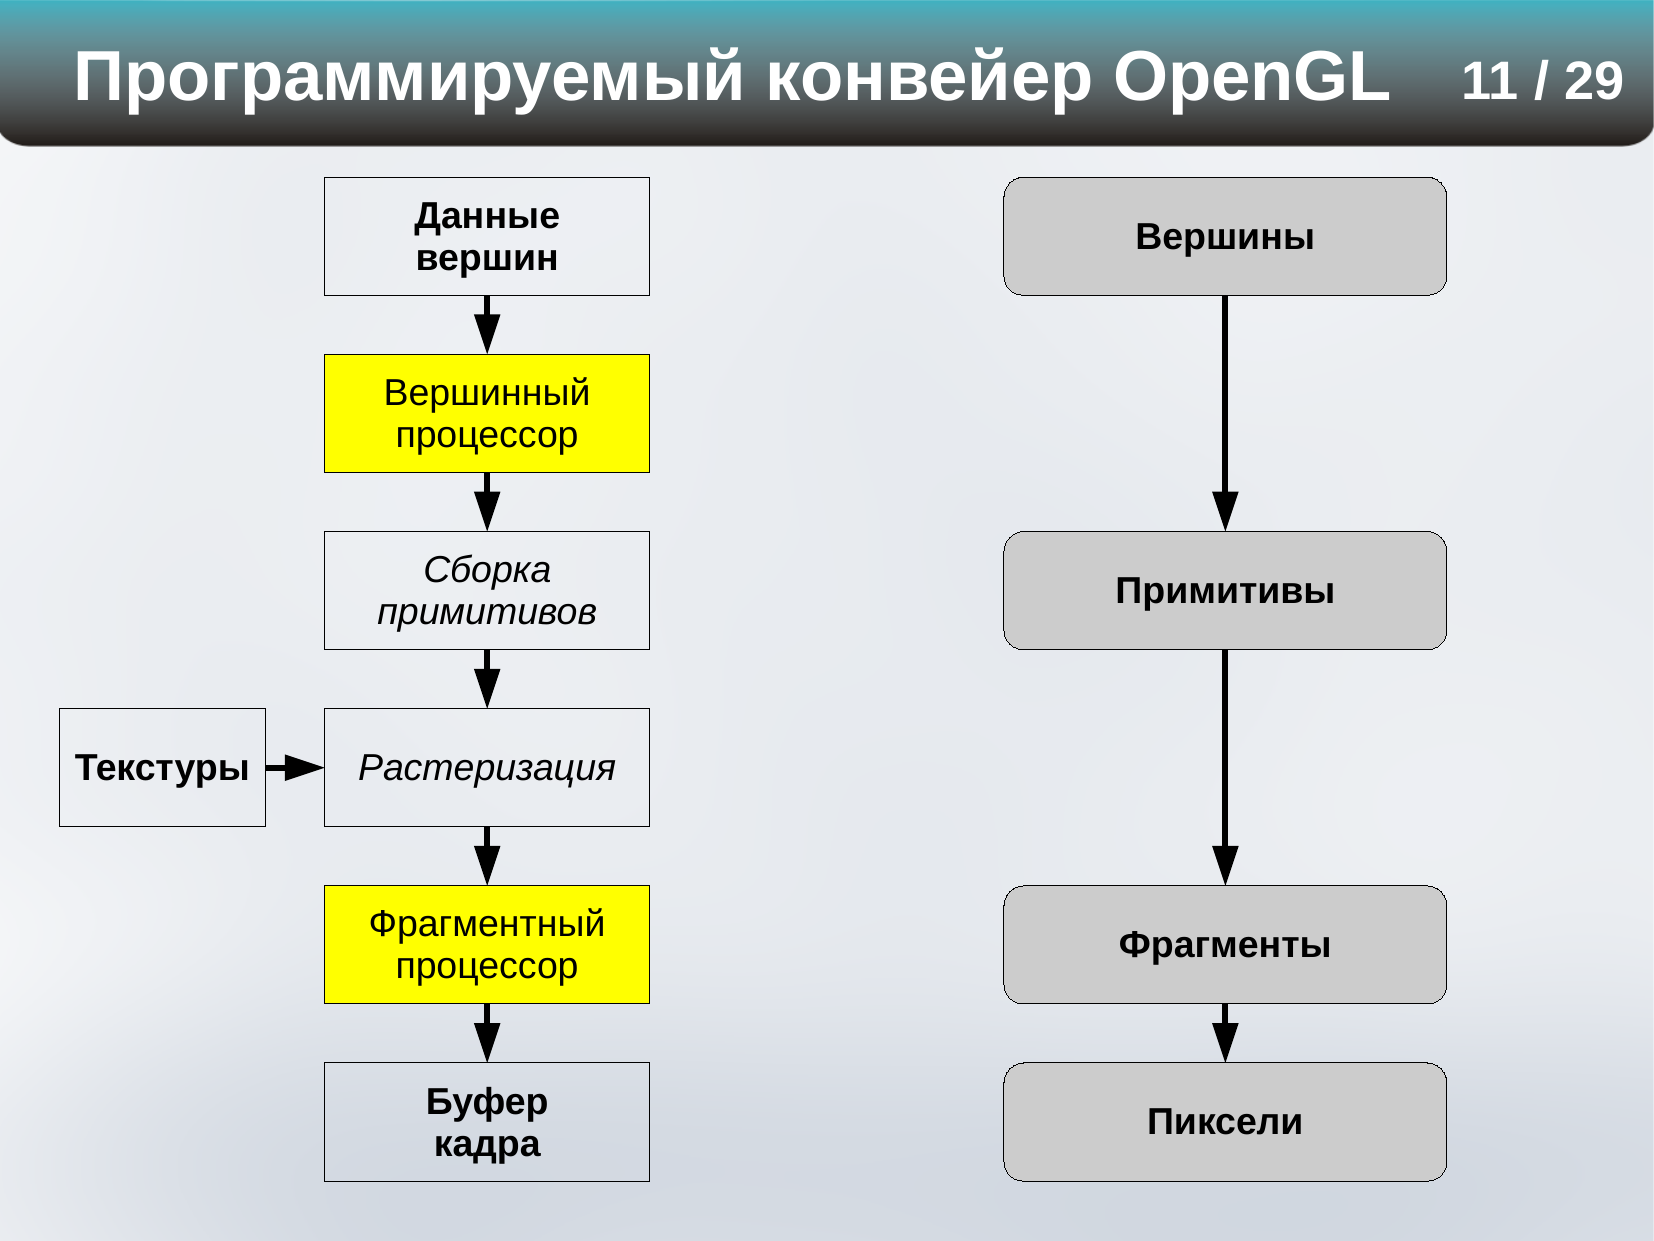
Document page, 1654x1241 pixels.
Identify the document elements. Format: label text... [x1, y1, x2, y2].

text_box <номер> / 29 [1446, 42, 1654, 179]
text_box Растеризация [324, 708, 650, 827]
text_box Буфер кадра [324, 1062, 650, 1182]
picture [0, 0, 1654, 1241]
text_box Фрагментный процессор [324, 885, 650, 1004]
text_box Текстуры [59, 708, 266, 827]
text_box Программируемый конвейер OpenGL [59, 29, 1418, 124]
text_box Пиксели [1003, 1062, 1447, 1182]
text_box Сборка примитивов [324, 531, 650, 650]
text_box Примитивы [1003, 531, 1447, 650]
text_box Вершины [1003, 177, 1447, 296]
text_box Вершинный процессор [324, 354, 650, 473]
text_box Фрагменты [1003, 885, 1447, 1004]
text_box Данные вершин [324, 177, 650, 296]
